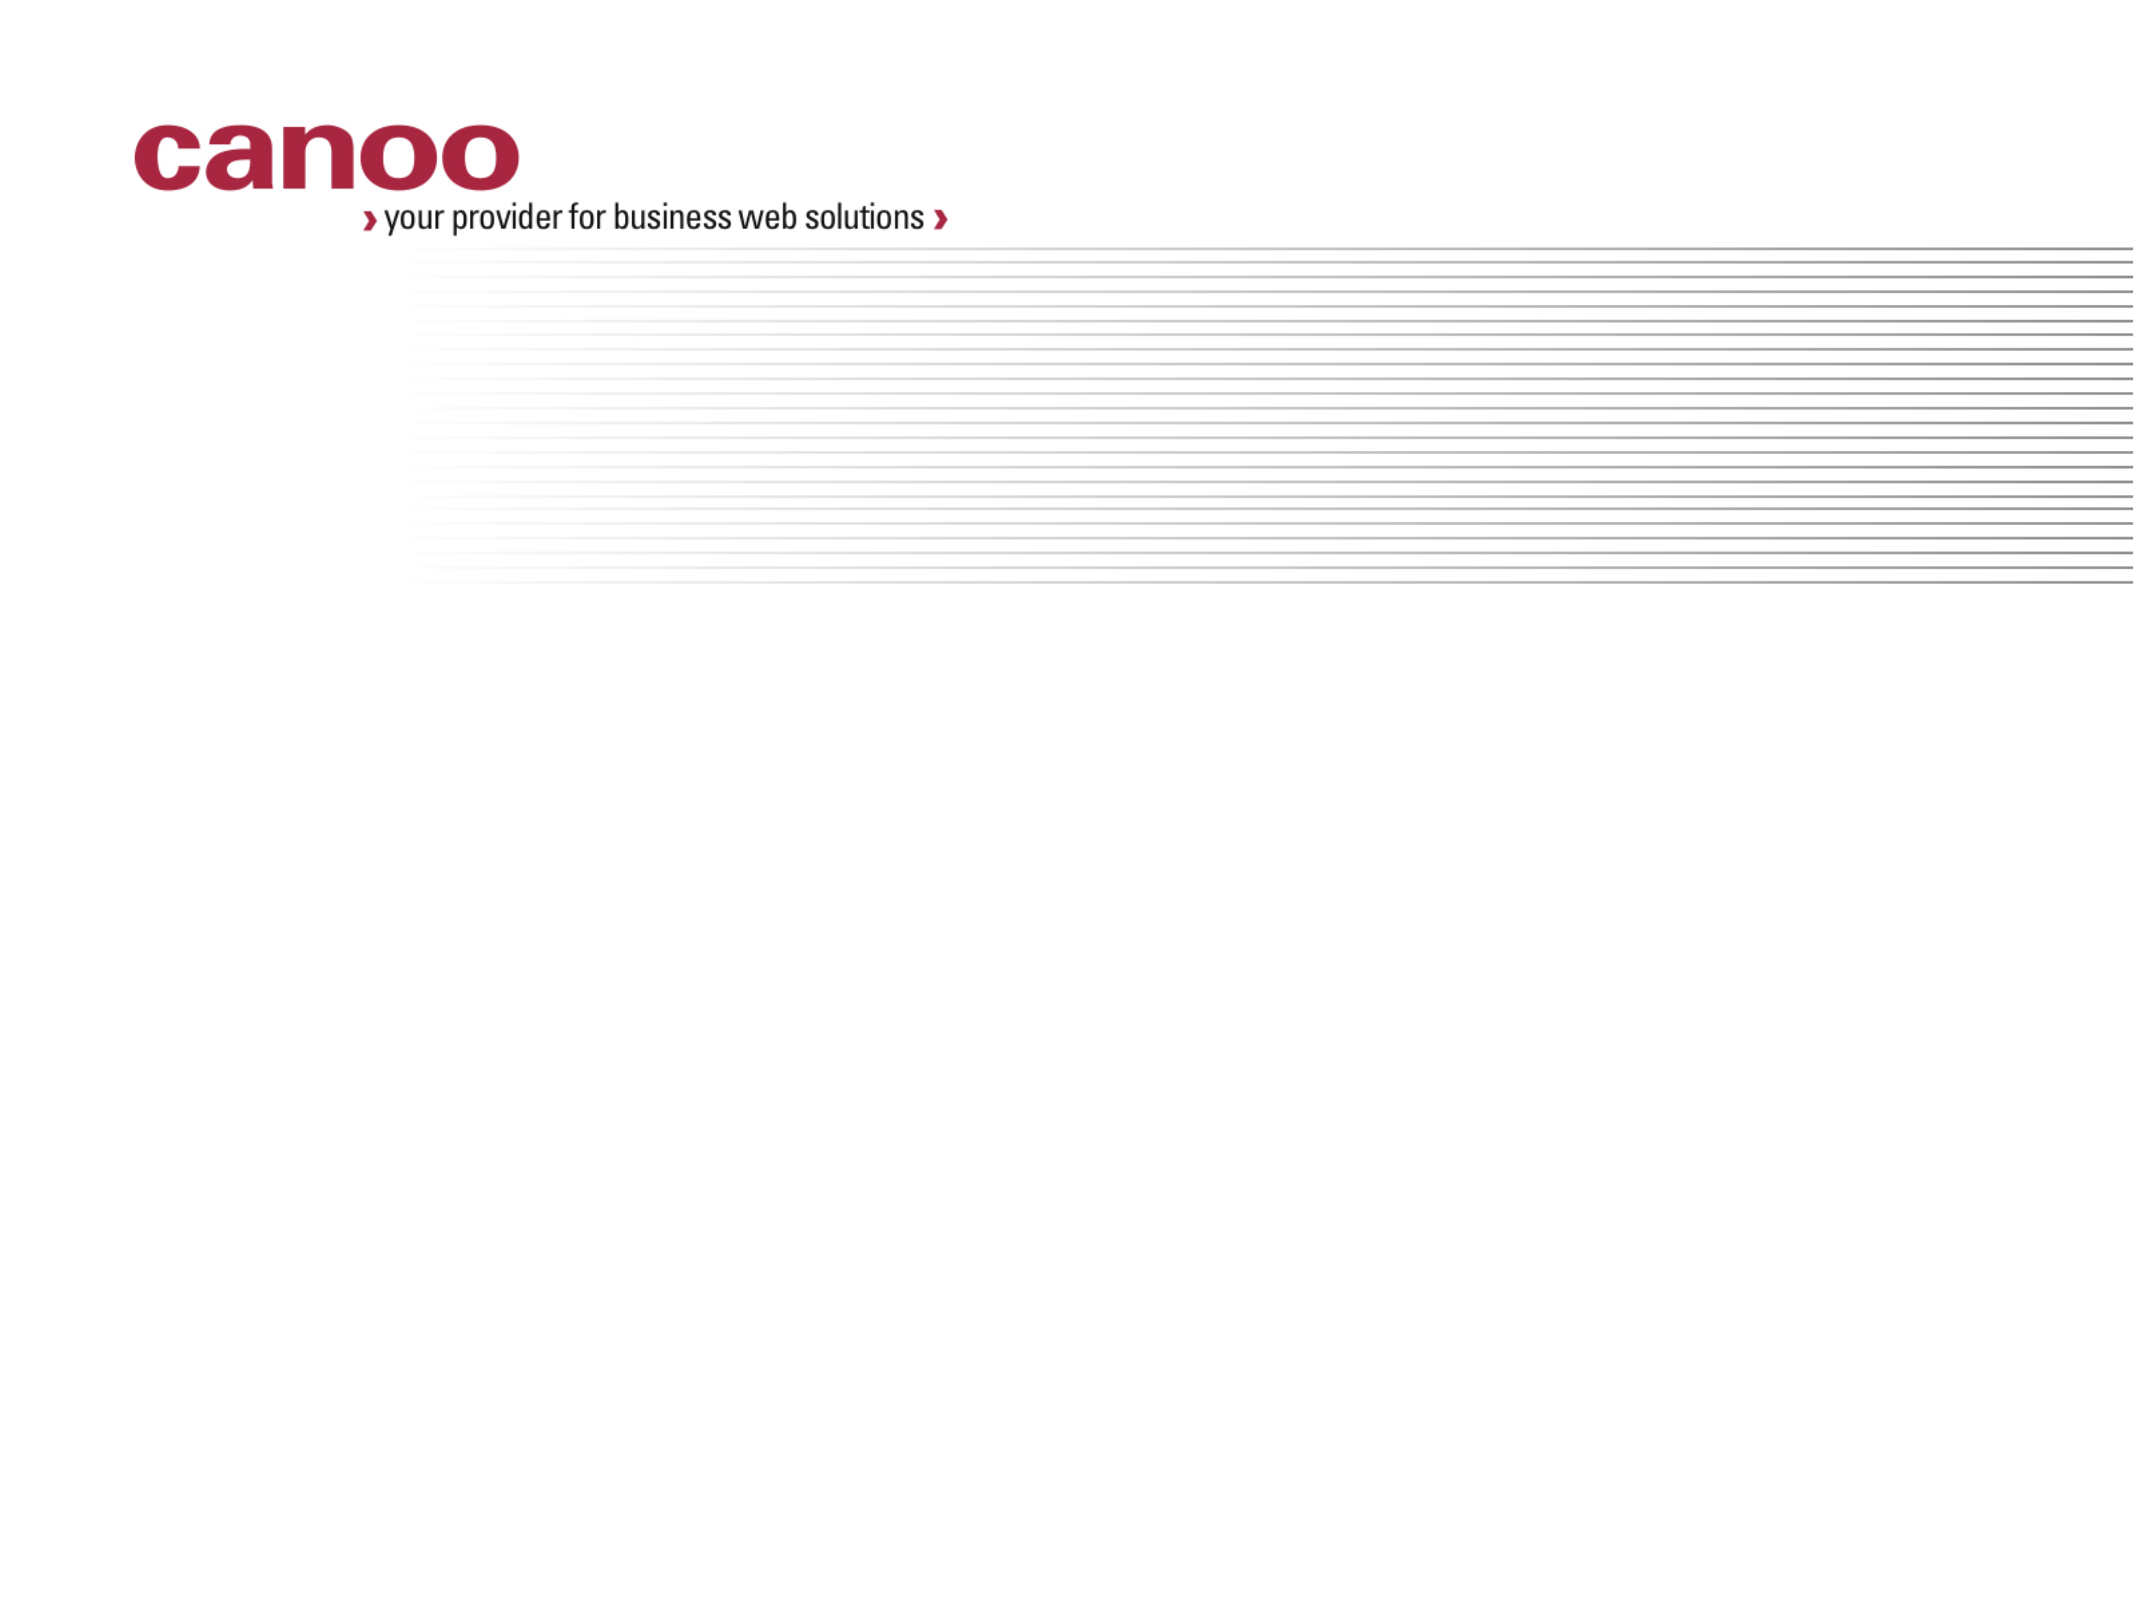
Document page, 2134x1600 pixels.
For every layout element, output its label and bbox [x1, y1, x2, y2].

picture [0, 99, 2134, 675]
